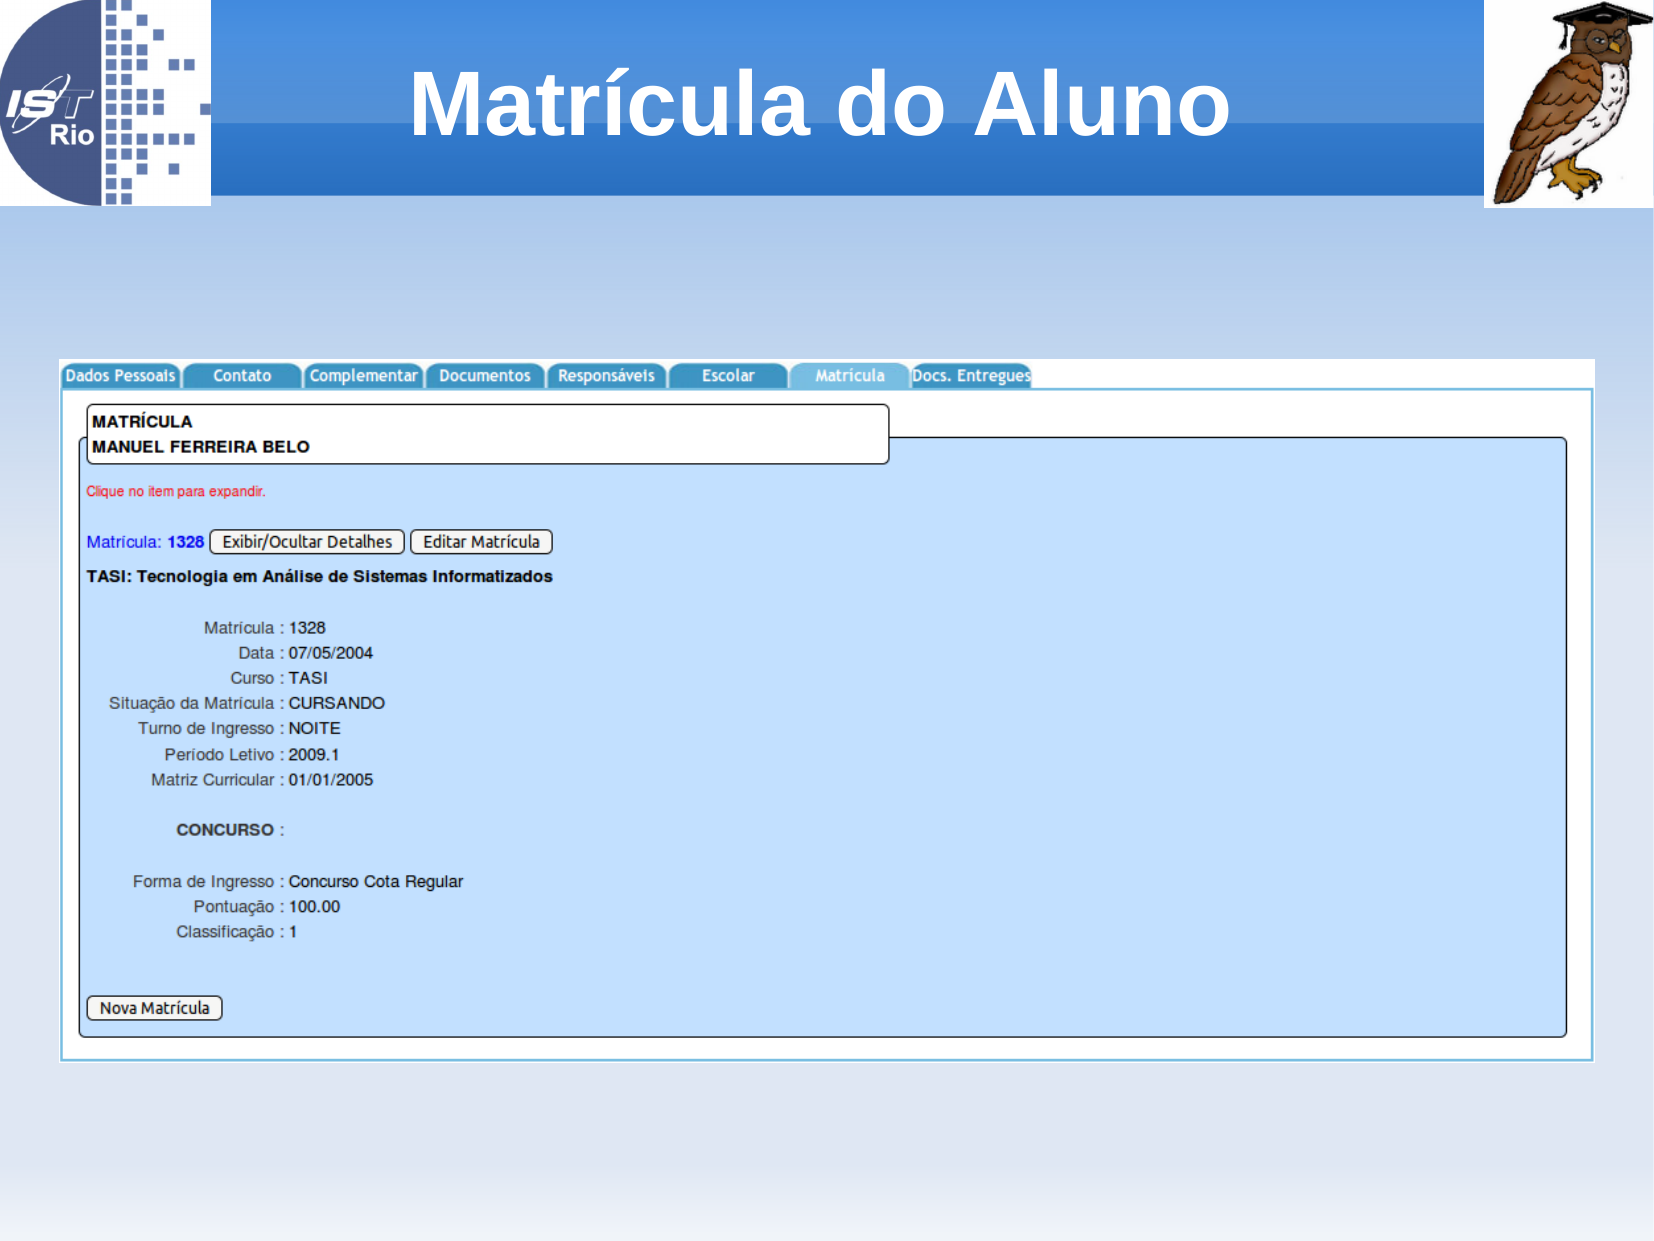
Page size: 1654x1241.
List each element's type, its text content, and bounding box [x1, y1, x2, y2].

title Matrícula do Aluno [76, 7, 1565, 200]
picture [0, 0, 1654, 1241]
